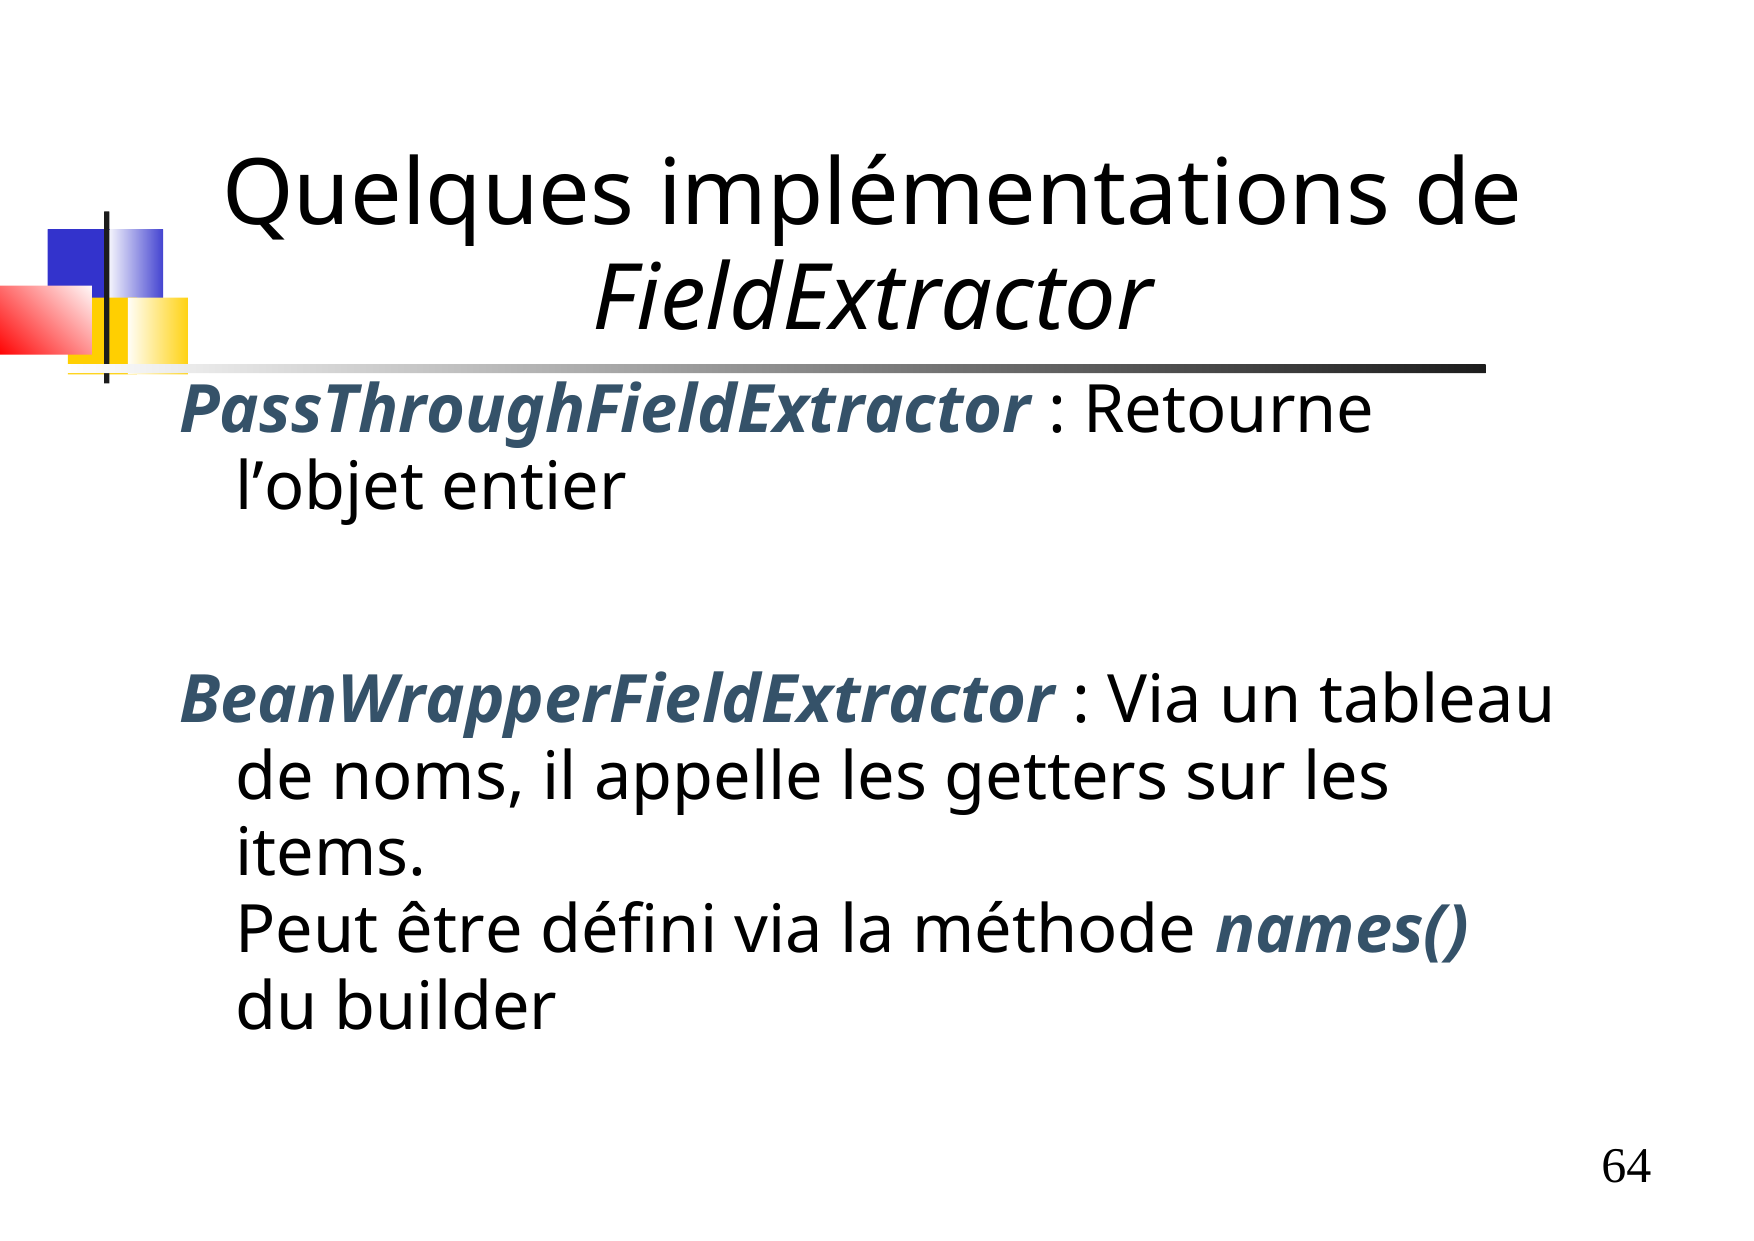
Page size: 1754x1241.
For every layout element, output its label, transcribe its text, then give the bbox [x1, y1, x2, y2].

list PassThroughFieldExtractor : Retourne l’objet entier BeanWrapperFieldExtractor : Via un tableau de noms, il appelle les getters sur les items. Peut être défini via la méthode names() du builder [179, 371, 1567, 1091]
title Quelques implémentations de FieldExtractor [179, 139, 1567, 351]
